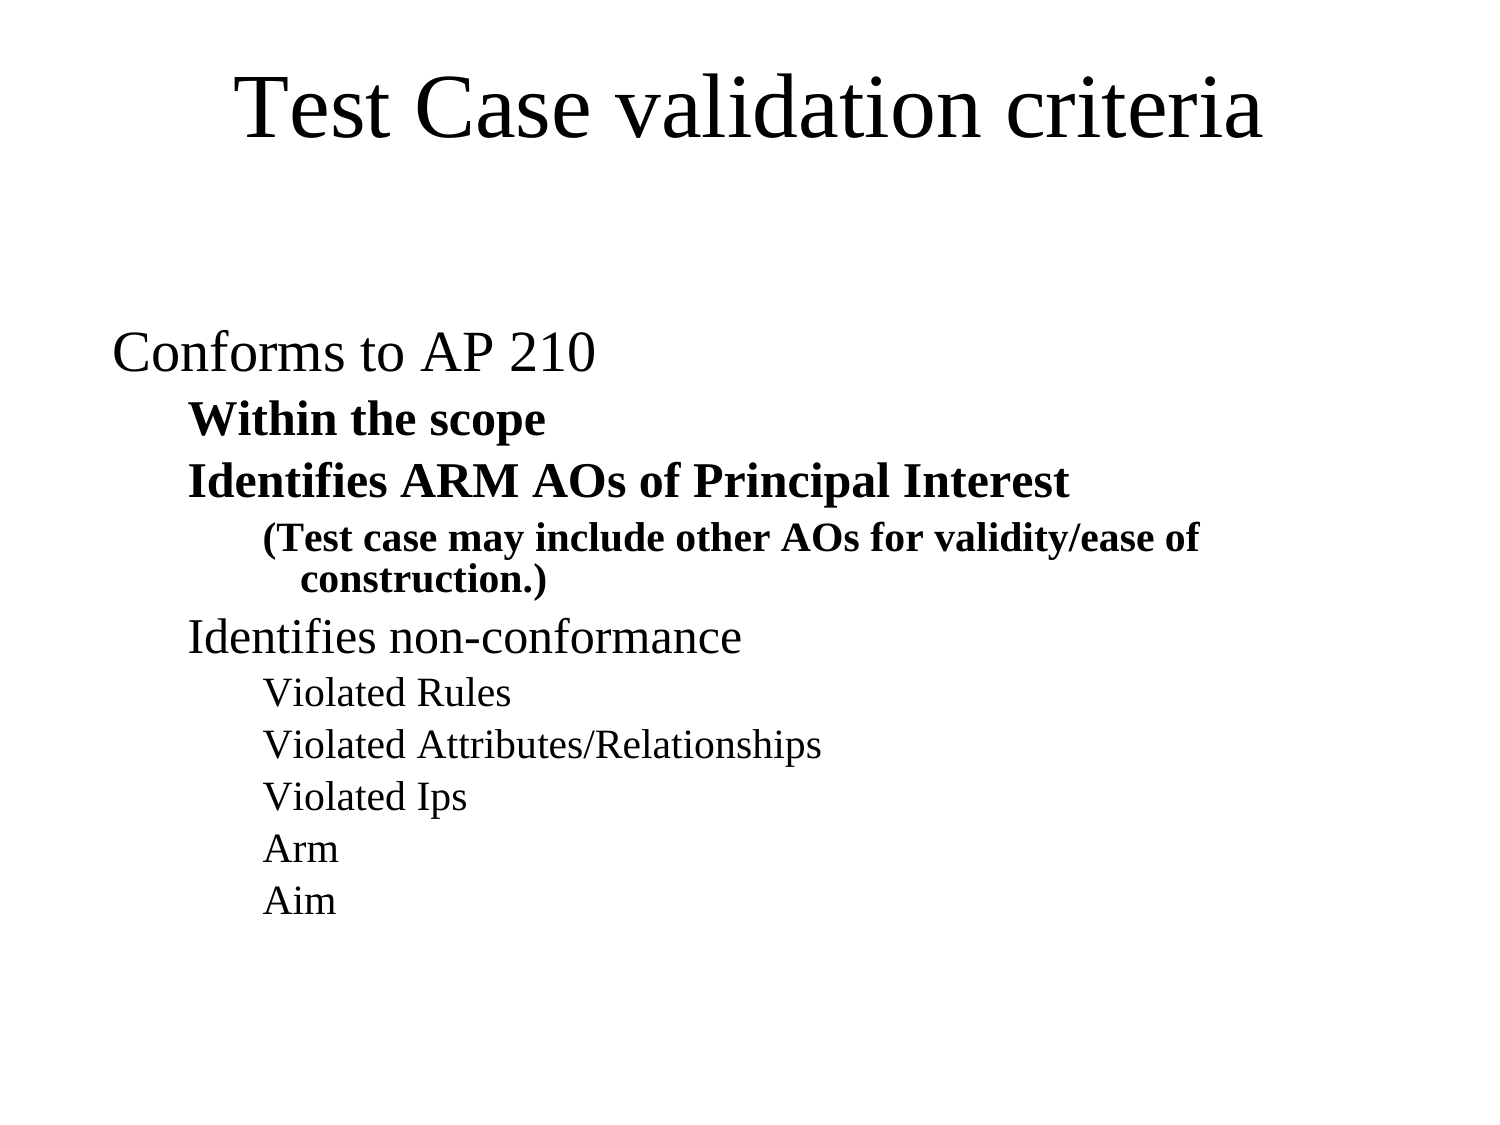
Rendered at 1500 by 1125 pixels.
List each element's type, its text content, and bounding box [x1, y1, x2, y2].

list Conforms to AP 210 Within the scope Identifies ARM AOs of Principal Interest (Test case may include other AOs for validity/ease of construction.) Identifies non-conformance Violated Rules Violated Attributes/Relationships Violated Ips Arm Aim [112, 324, 1388, 986]
title Test Case validation criteria [112, 19, 1388, 193]
